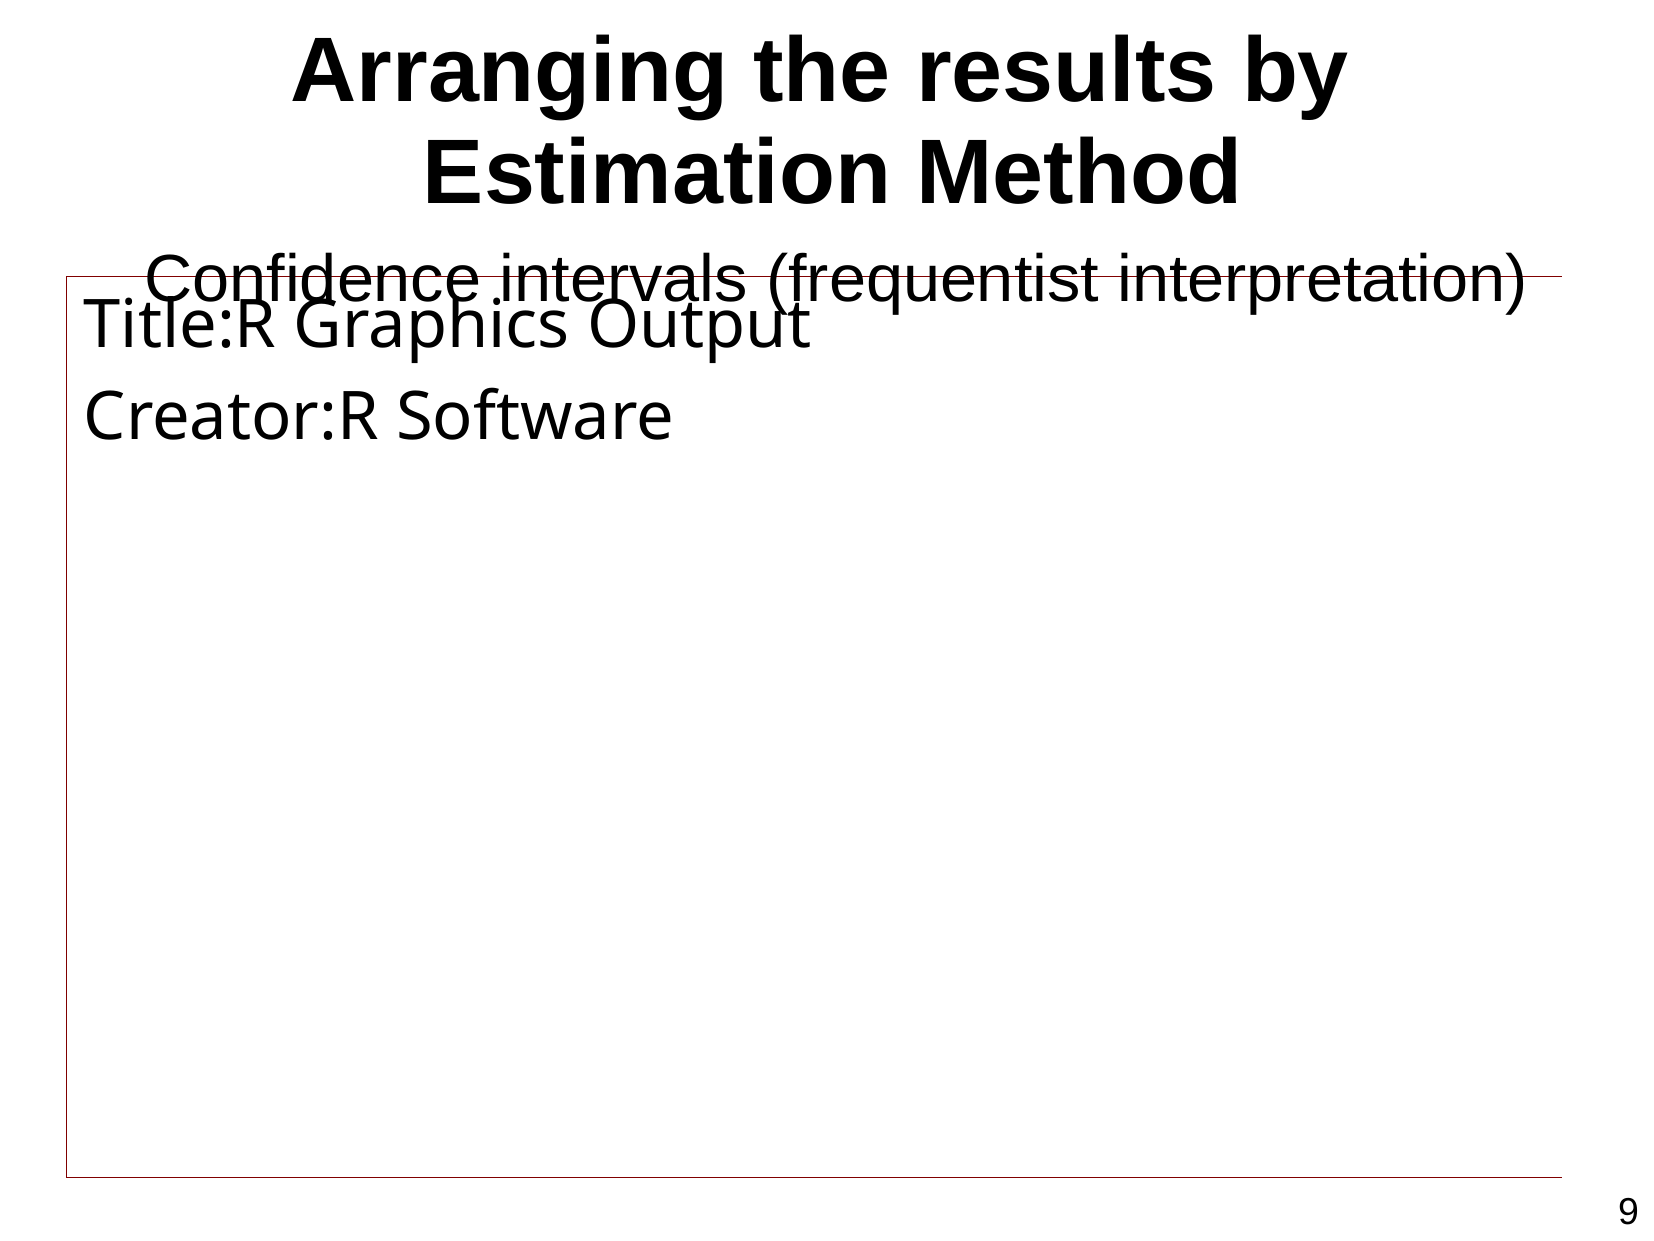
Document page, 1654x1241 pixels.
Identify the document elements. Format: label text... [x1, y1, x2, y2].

list Confidence intervals (frequentist interpretation) [73, 241, 1562, 338]
title Arranging the results by Estimation Method [23, 17, 1643, 224]
picture [62, 271, 1562, 1178]
